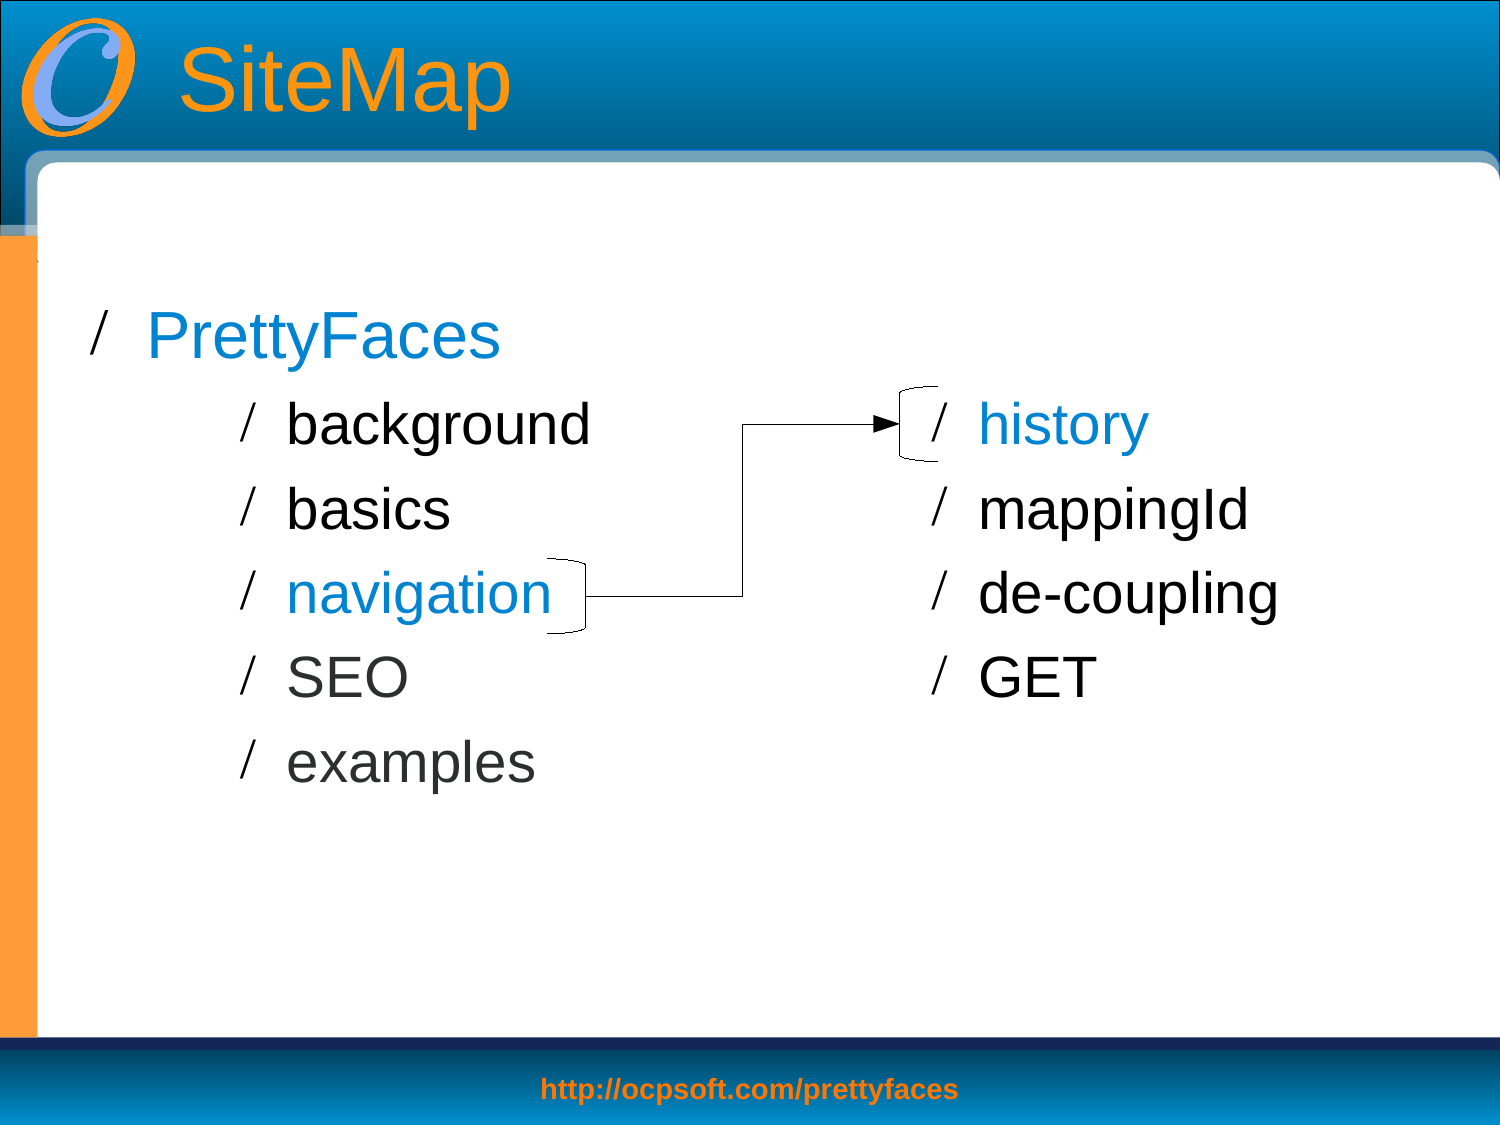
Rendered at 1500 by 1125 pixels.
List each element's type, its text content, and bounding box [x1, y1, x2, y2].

title SiteMap [162, 4, 1463, 146]
list PrettyFaces background basics navigation SEO examples [75, 187, 734, 931]
list history mappingId de-coupling GET [766, 187, 1426, 931]
picture [22, 19, 135, 136]
